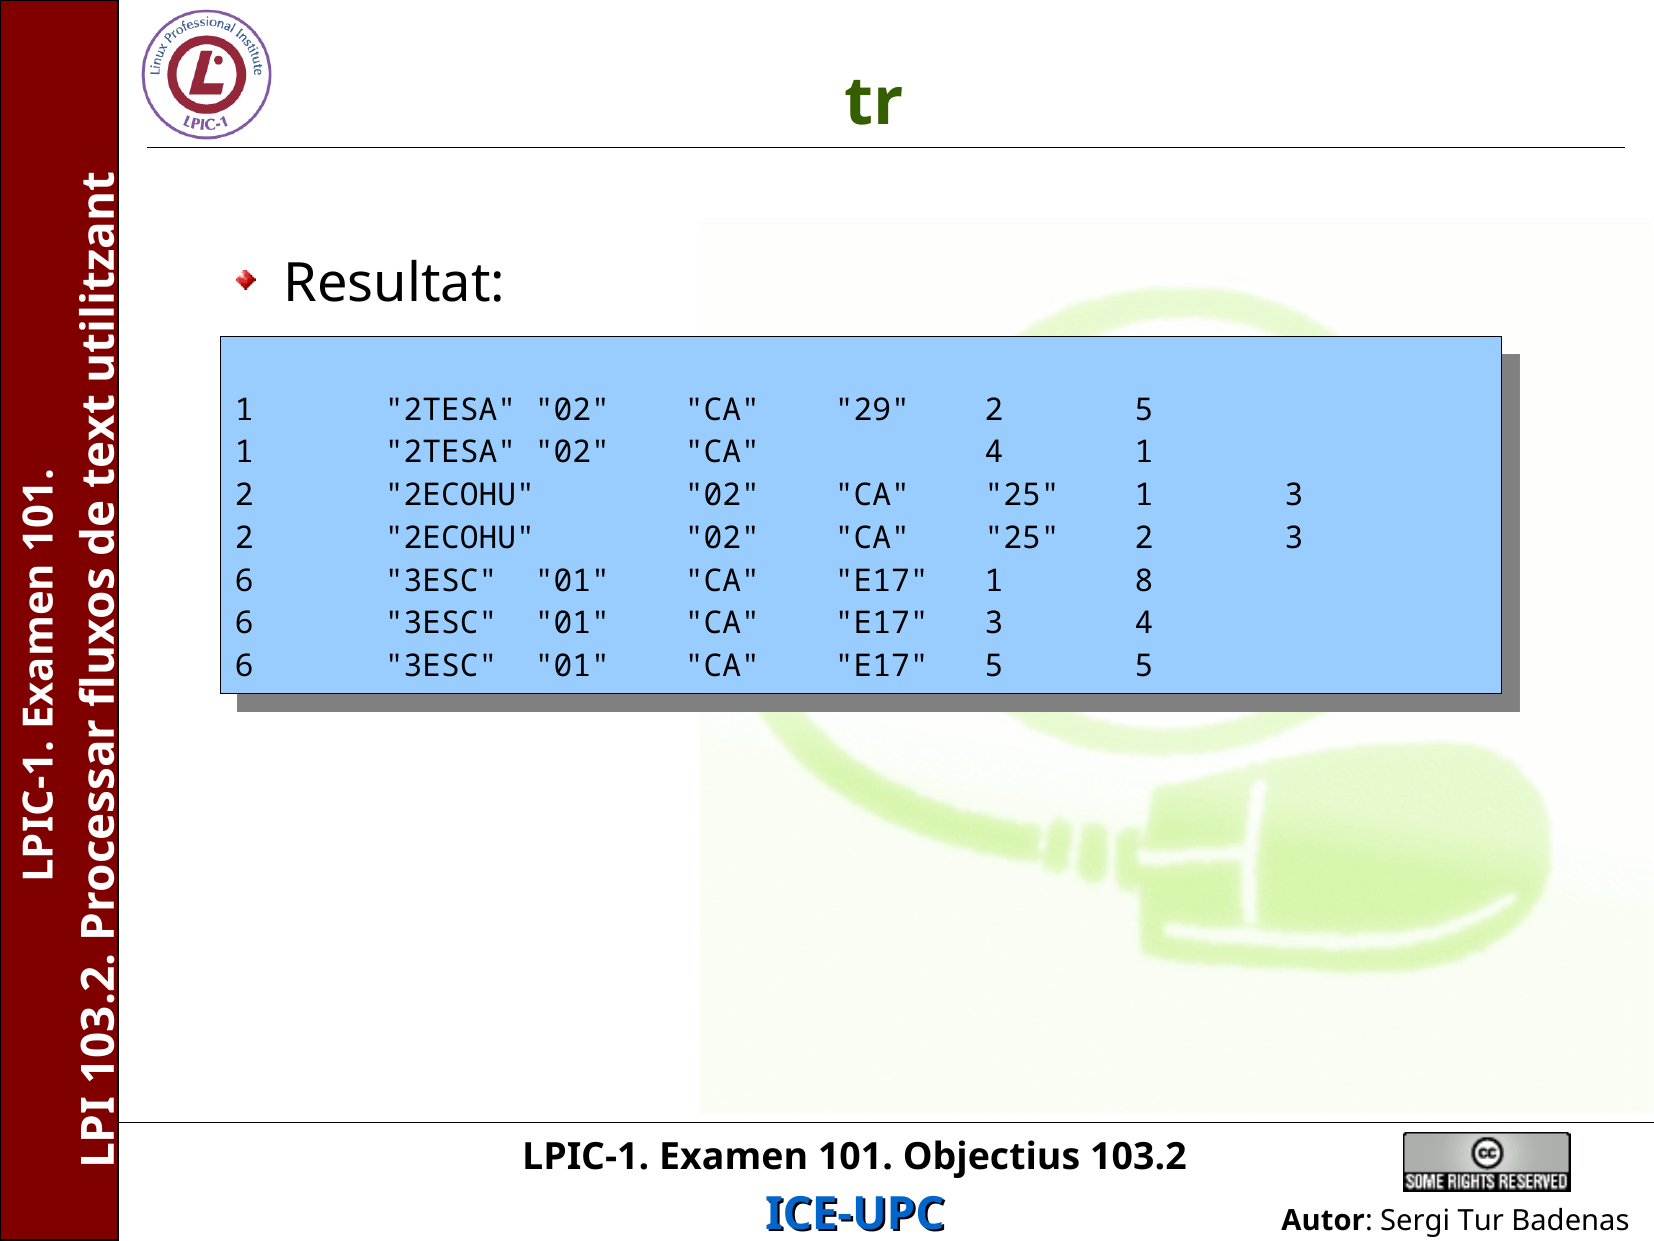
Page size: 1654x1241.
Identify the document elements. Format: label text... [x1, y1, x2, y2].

picture [700, 217, 1654, 1113]
list Resultat: [141, 242, 1630, 1078]
text_box 1 "2TESA" "02" "CA" "29" 2 5 1 "2TESA" "02" "CA" 4 1 2 "2ECOHU" "02" "CA" "25" 1 3 2 "2ECOHU" "02" "CA" "25" 2 3 6 "3ESC" "01" "CA" "E17" 1 8 6 "3ESC" "01" "CA" "E17" 3 4 6 "3ESC" "01" "CA" "E17" 5 5 [220, 336, 1502, 602]
picture [135, 5, 277, 55]
title tr [129, 55, 1619, 142]
picture [1403, 1132, 1571, 1192]
